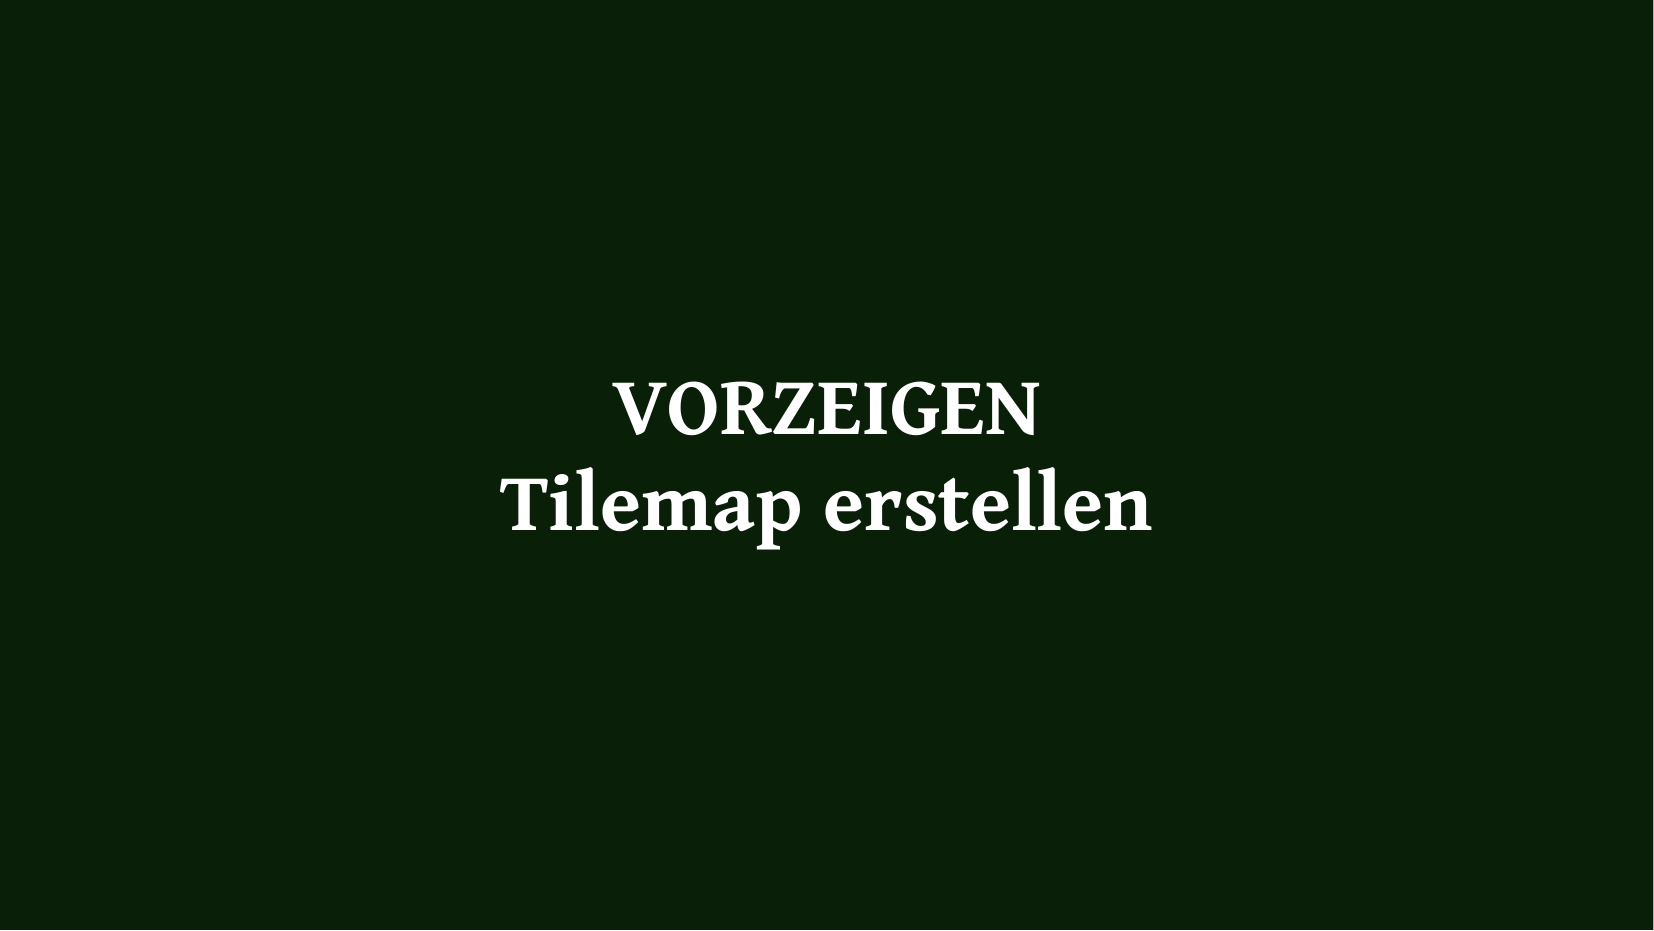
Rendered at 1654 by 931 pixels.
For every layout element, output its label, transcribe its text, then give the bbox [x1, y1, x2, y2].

title VORZEIGEN Tilemap erstellen [82, 59, 1571, 857]
